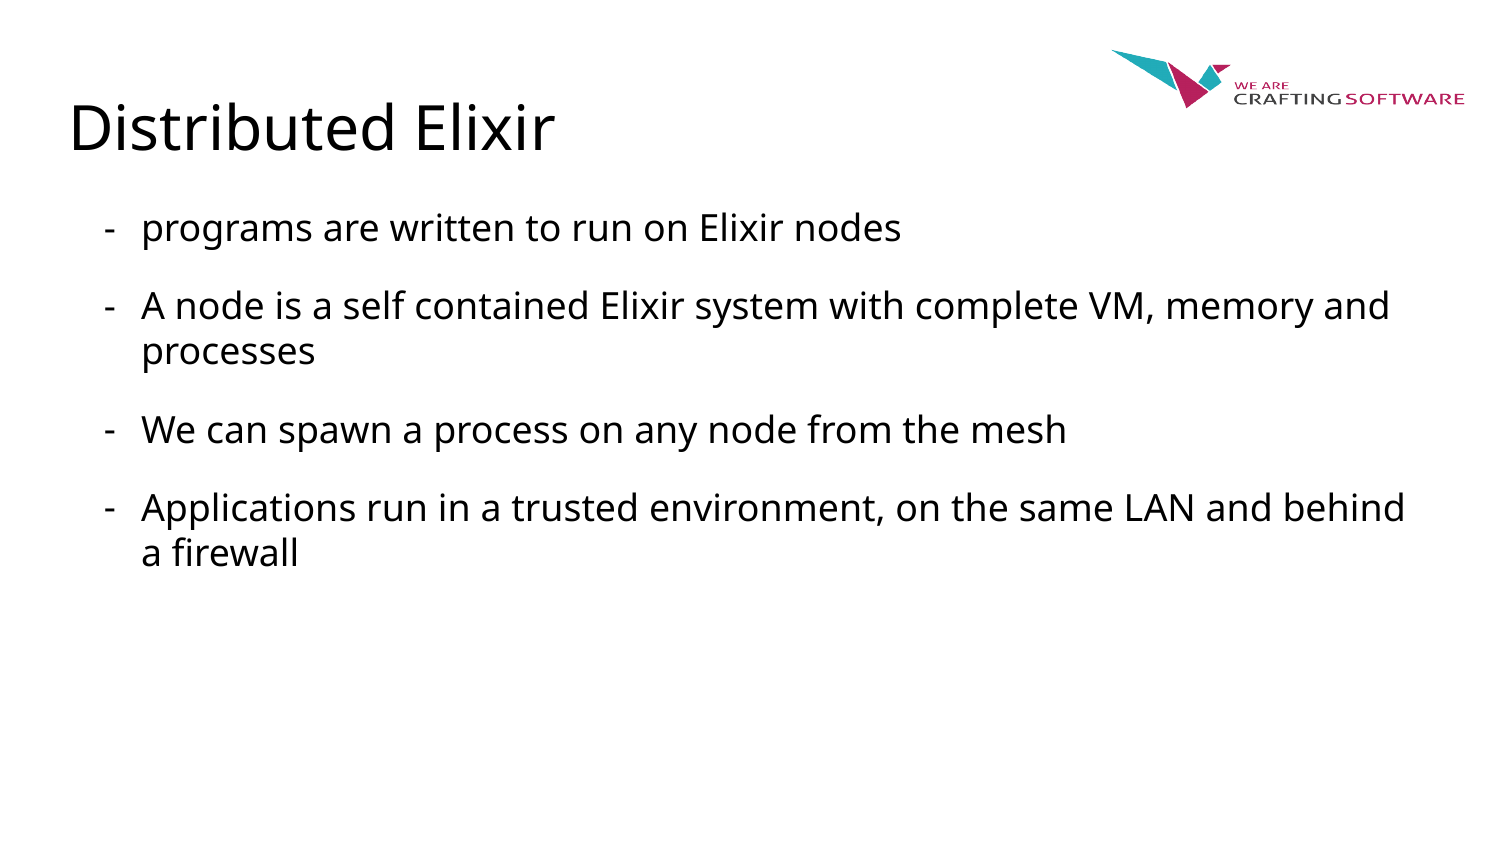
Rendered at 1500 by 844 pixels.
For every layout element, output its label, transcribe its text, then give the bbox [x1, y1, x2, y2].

list programs are written to run on Elixir nodes A node is a self contained Elixir system with complete VM, memory and processes We can spawn a process on any node from the mesh Applications run in a trusted environment, on the same LAN and behind a firewall [51, 189, 1449, 750]
picture [1094, 0, 1481, 163]
title Distributed Elixir [53, 72, 1451, 167]
